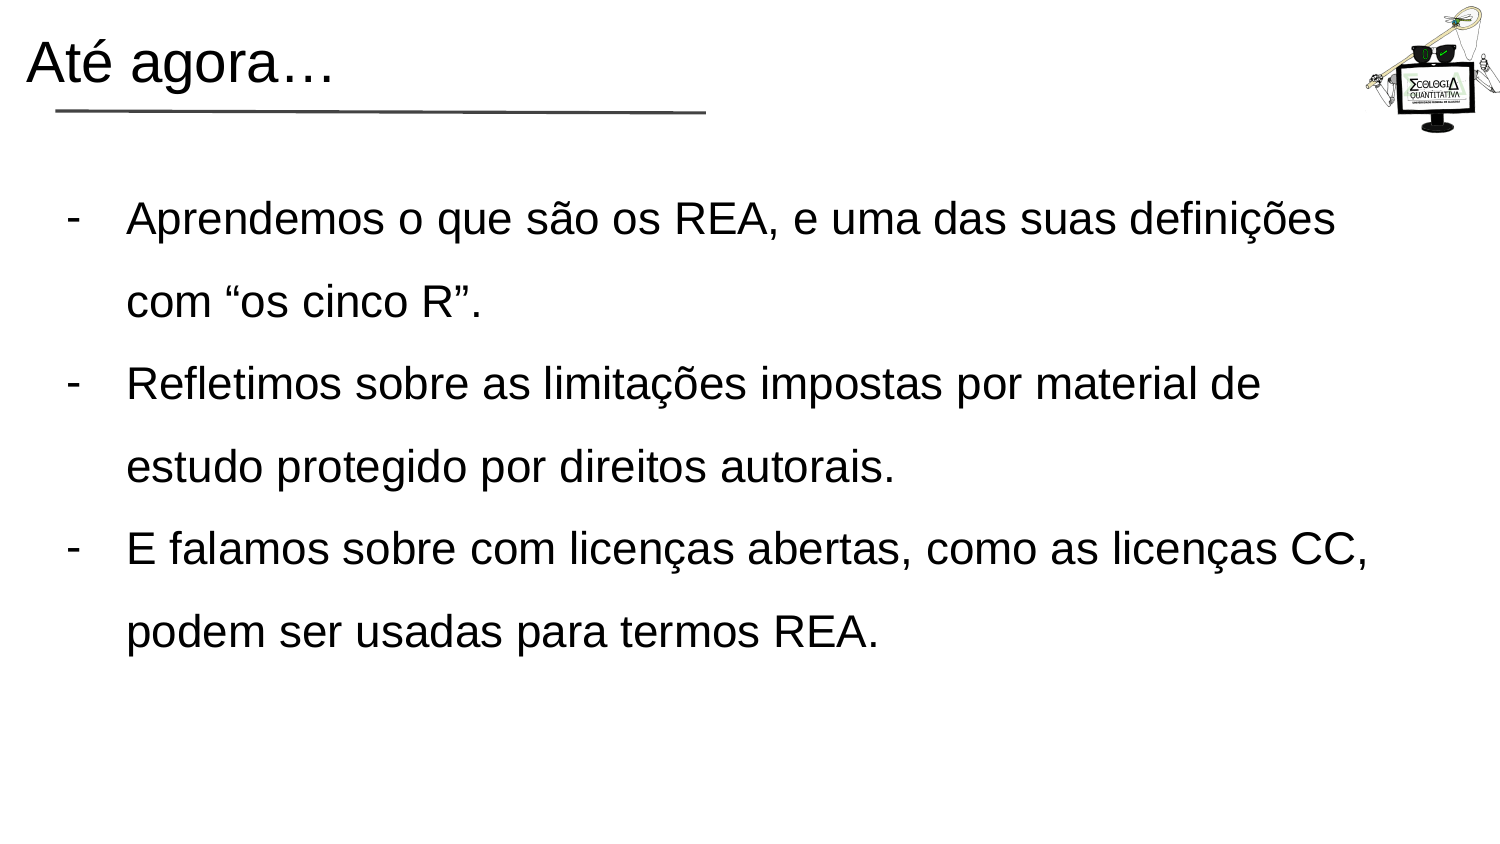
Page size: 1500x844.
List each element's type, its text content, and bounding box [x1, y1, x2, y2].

text_box Até agora… [11, 9, 1210, 117]
picture [1365, 3, 1500, 135]
text_box Aprendemos o que são os REA, e uma das suas definições com “os cinco R”. Refletimos sobre as limitações impostas por material de estudo protegido por direitos autorais. E falamos sobre com licenças abertas, como as licenças CC, podem ser usadas para termos REA. [36, 146, 1412, 801]
